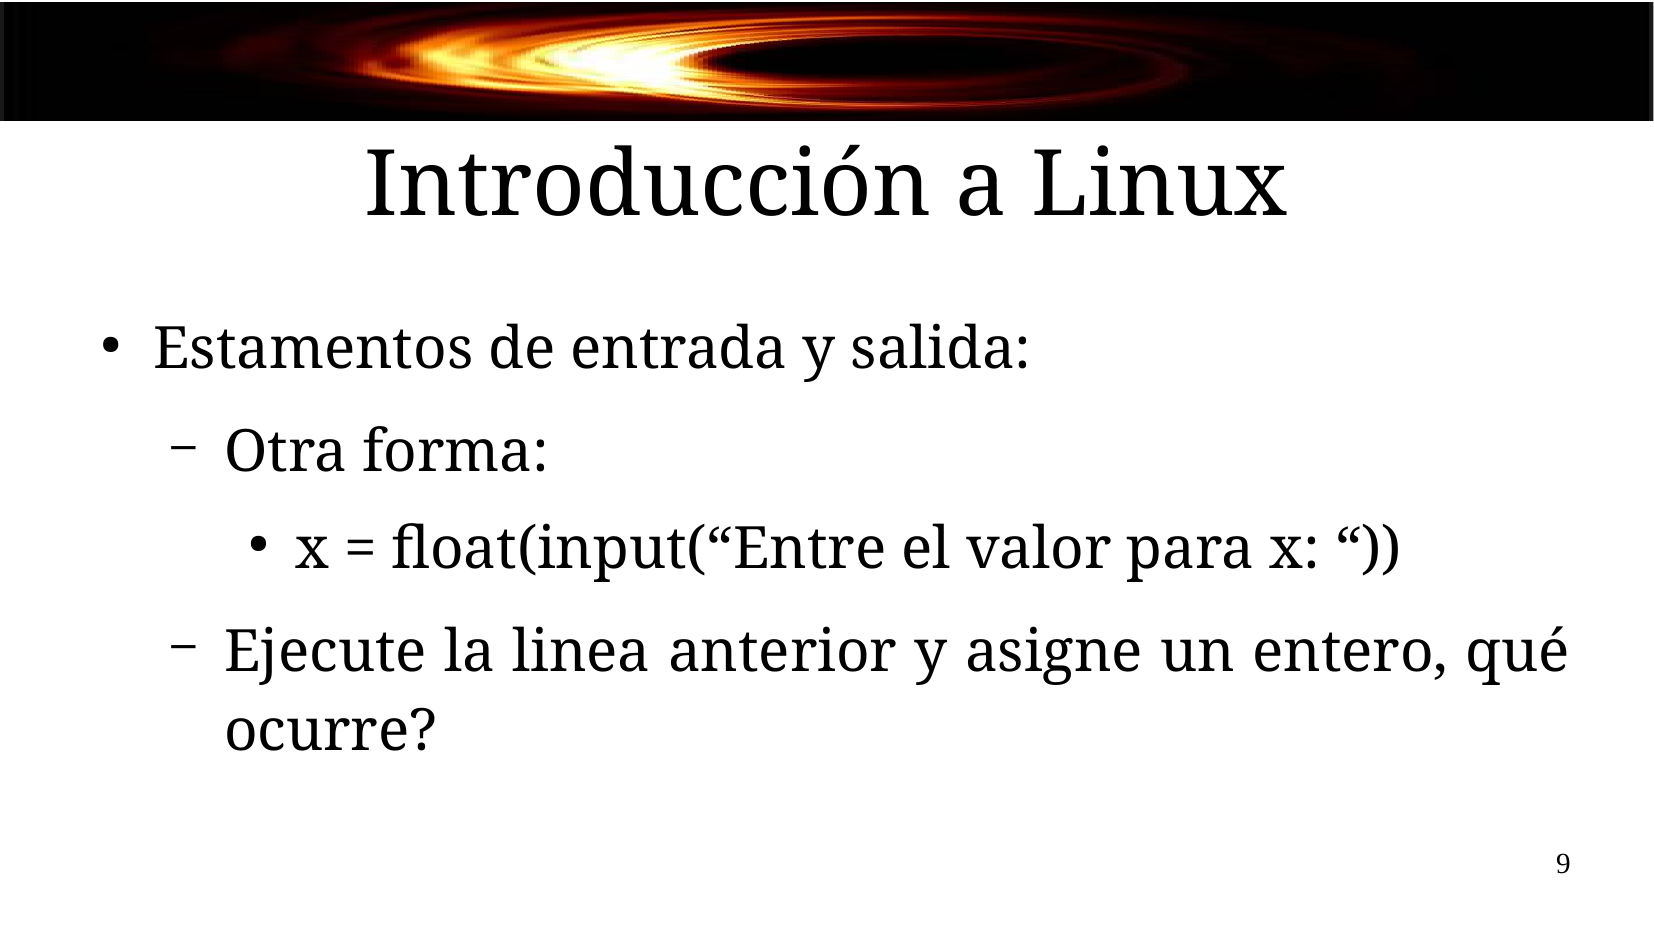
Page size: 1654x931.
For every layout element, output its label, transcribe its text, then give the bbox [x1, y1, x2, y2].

list Estamentos de entrada y salida: Otra forma: x = float(input(“Entre el valor para x: “)) Ejecute la linea anterior y asigne un entero, qué ocurre? [82, 306, 1571, 886]
picture [0, 2, 1654, 121]
title Introducción a Linux [82, 121, 1571, 258]
